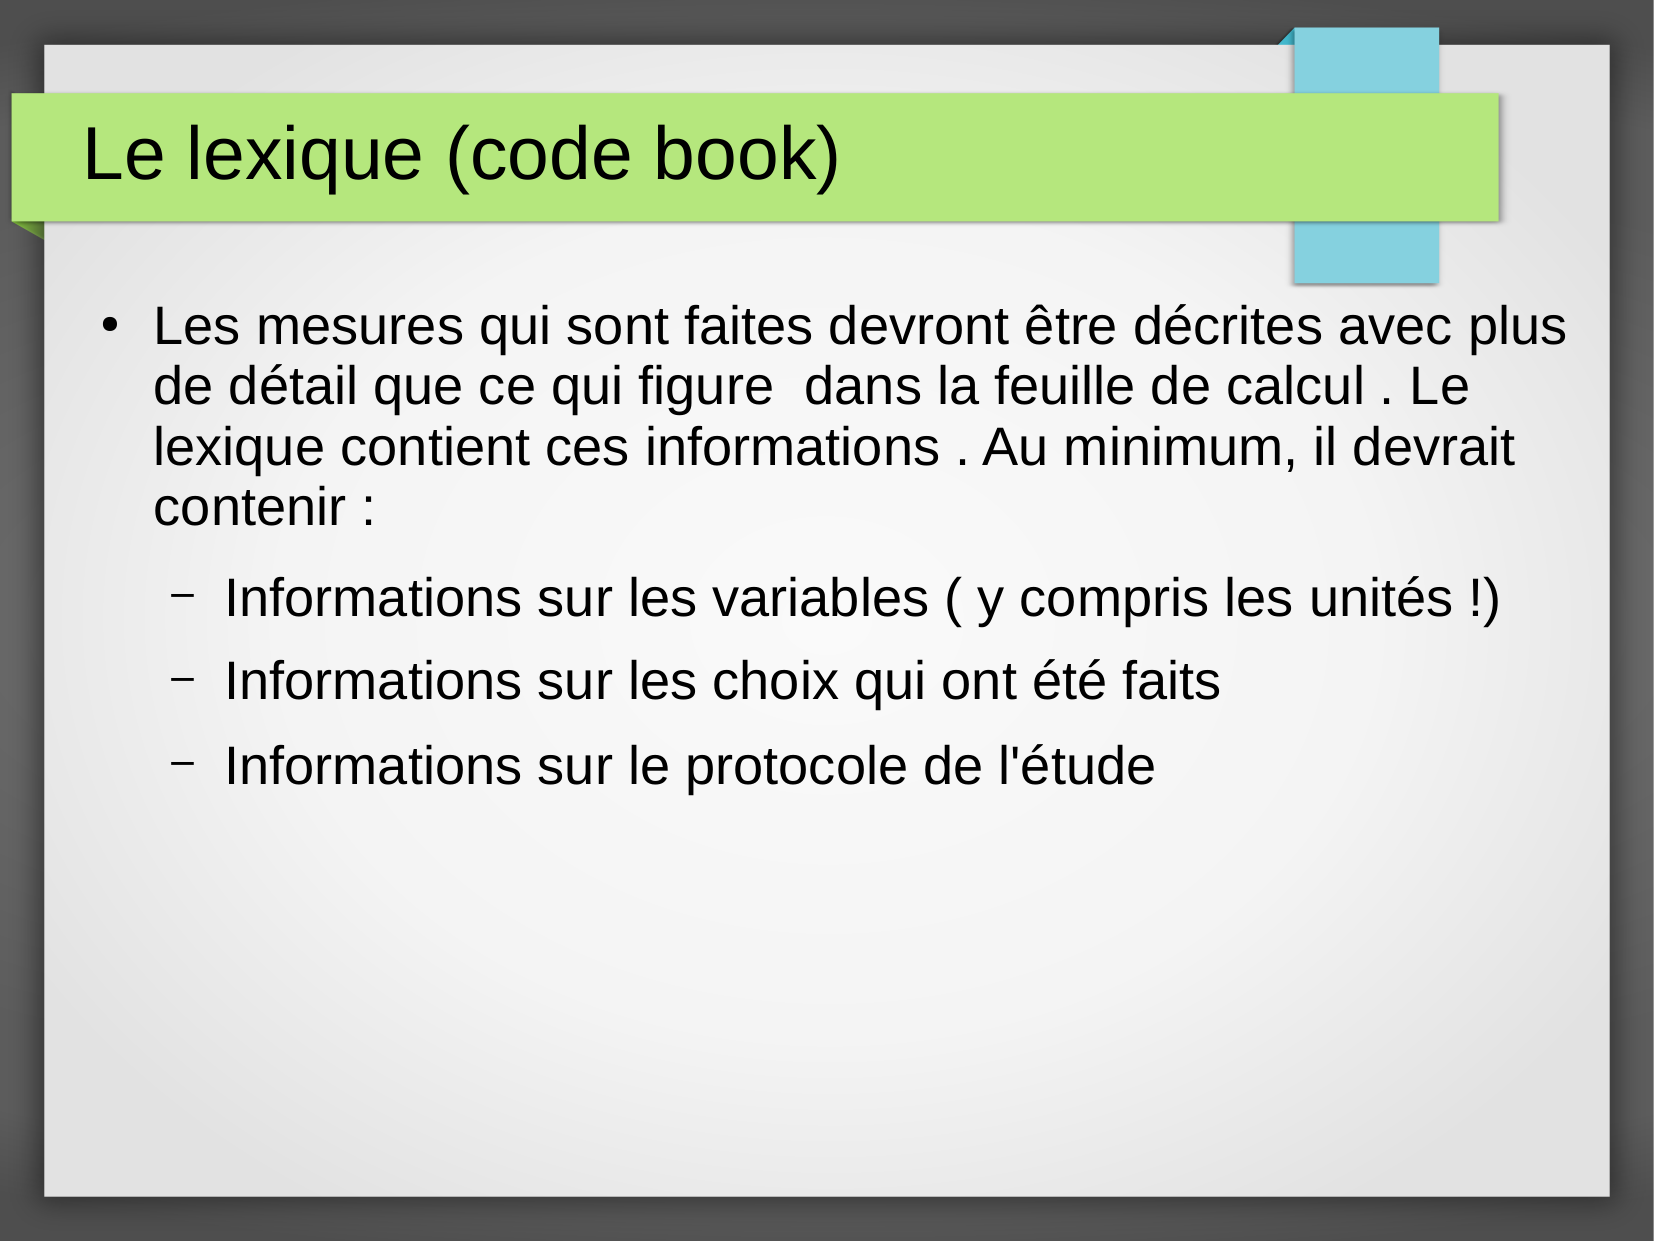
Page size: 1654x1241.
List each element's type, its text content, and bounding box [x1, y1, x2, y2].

title Le lexique (code book) [82, 94, 1264, 213]
list Les mesures qui sont faites devront être décrites avec plus de détail que ce qui figure dans la feuille de calcul . Le lexique contient ces informations . Au minimum, il devrait contenir : Informations sur les variables ( y compris les unités !) Informations sur les choix qui ont été faits Informations sur le protocole de l'étude [82, 295, 1571, 1015]
picture [0, 0, 1654, 1241]
